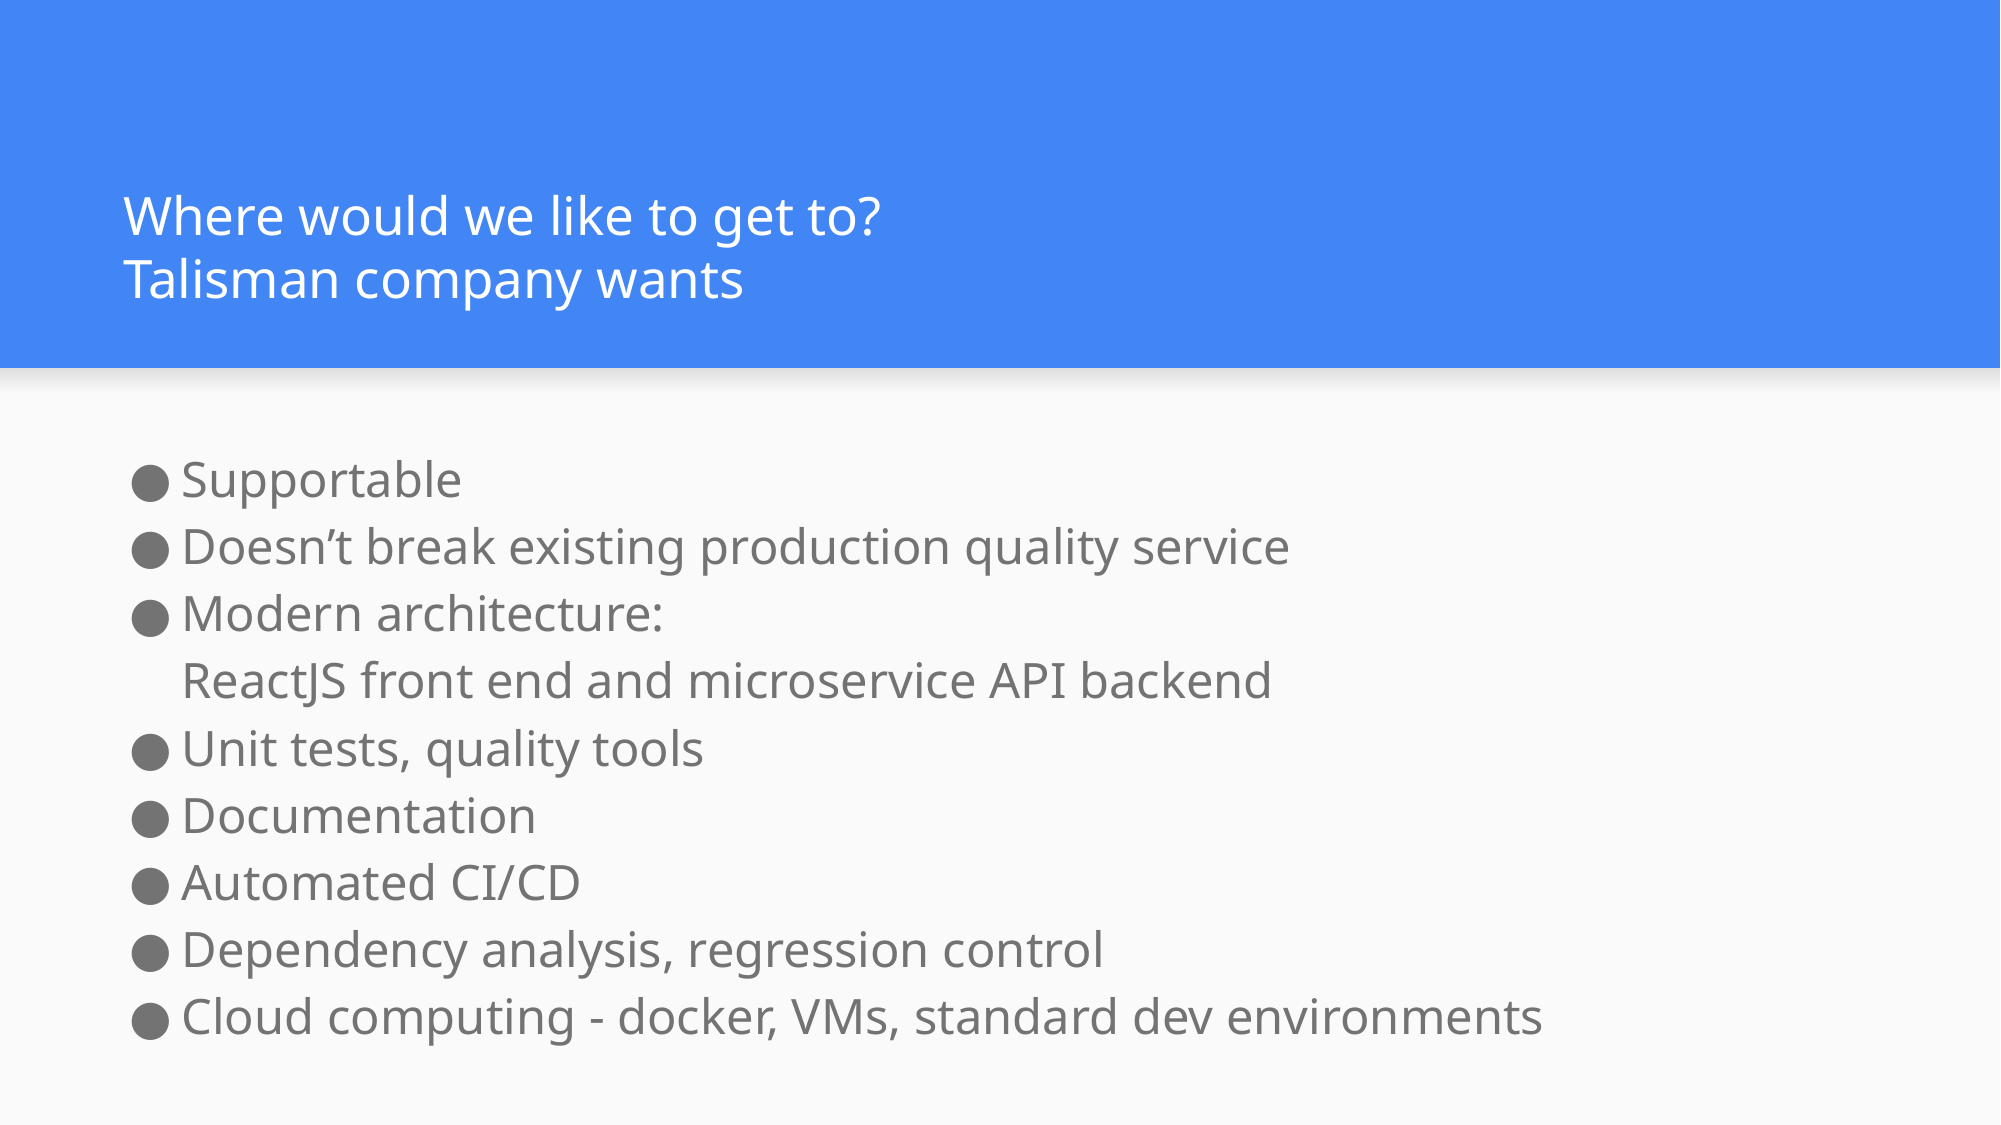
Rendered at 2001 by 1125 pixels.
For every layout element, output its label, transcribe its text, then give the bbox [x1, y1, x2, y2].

list Supportable Doesn’t break existing production quality service Modern architecture: ReactJS front end and microservice API backend Unit tests, quality tools Documentation Automated CI/CD Dependency analysis, regression control Cloud computing - docker, VMs, standard dev environments [103, 419, 1902, 1066]
title Where would we like to get to? Talisman company wants [103, 161, 1902, 330]
